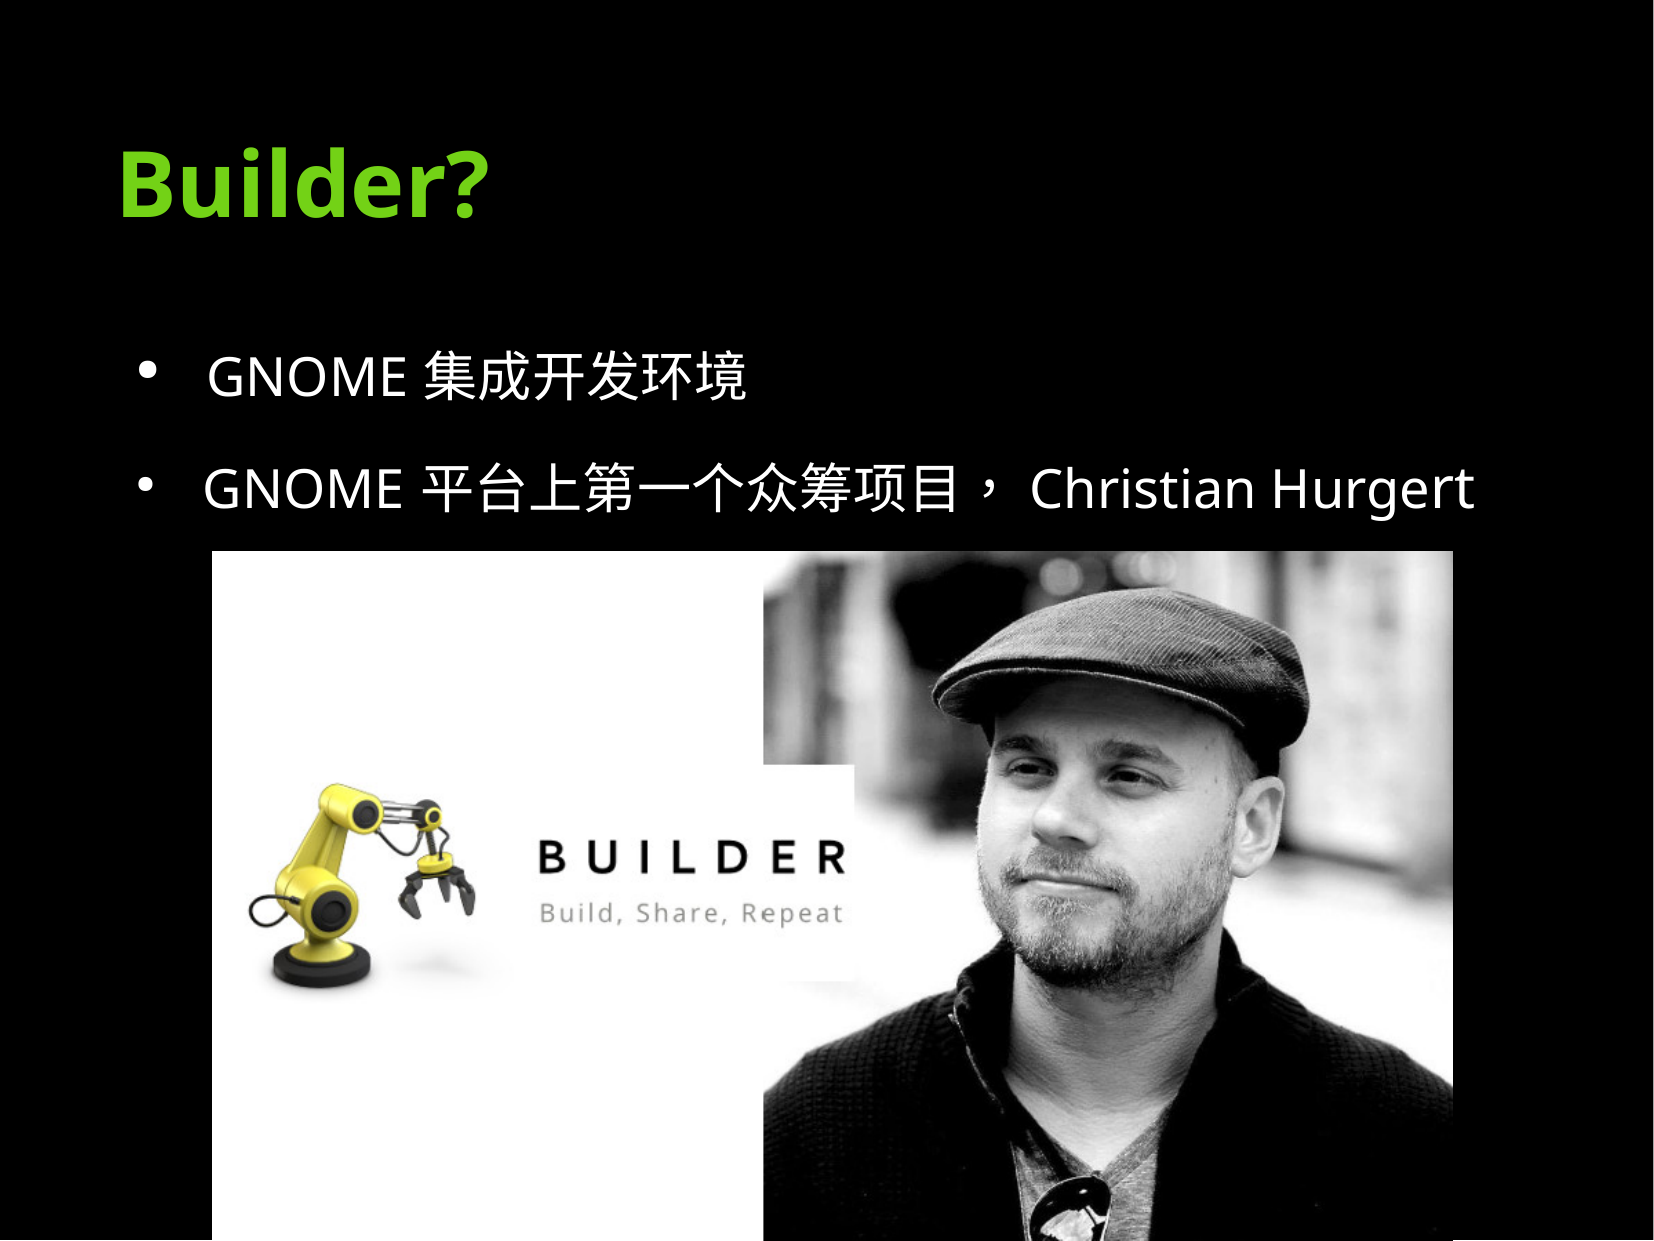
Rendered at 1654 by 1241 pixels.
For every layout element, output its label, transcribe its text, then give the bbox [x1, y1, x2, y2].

picture [212, 551, 1453, 1241]
list GNOME集成开发环境 GNOME平台上第一个众筹项目，Christian Hurgert [118, 325, 1536, 1045]
title Builder? [115, 78, 1539, 287]
